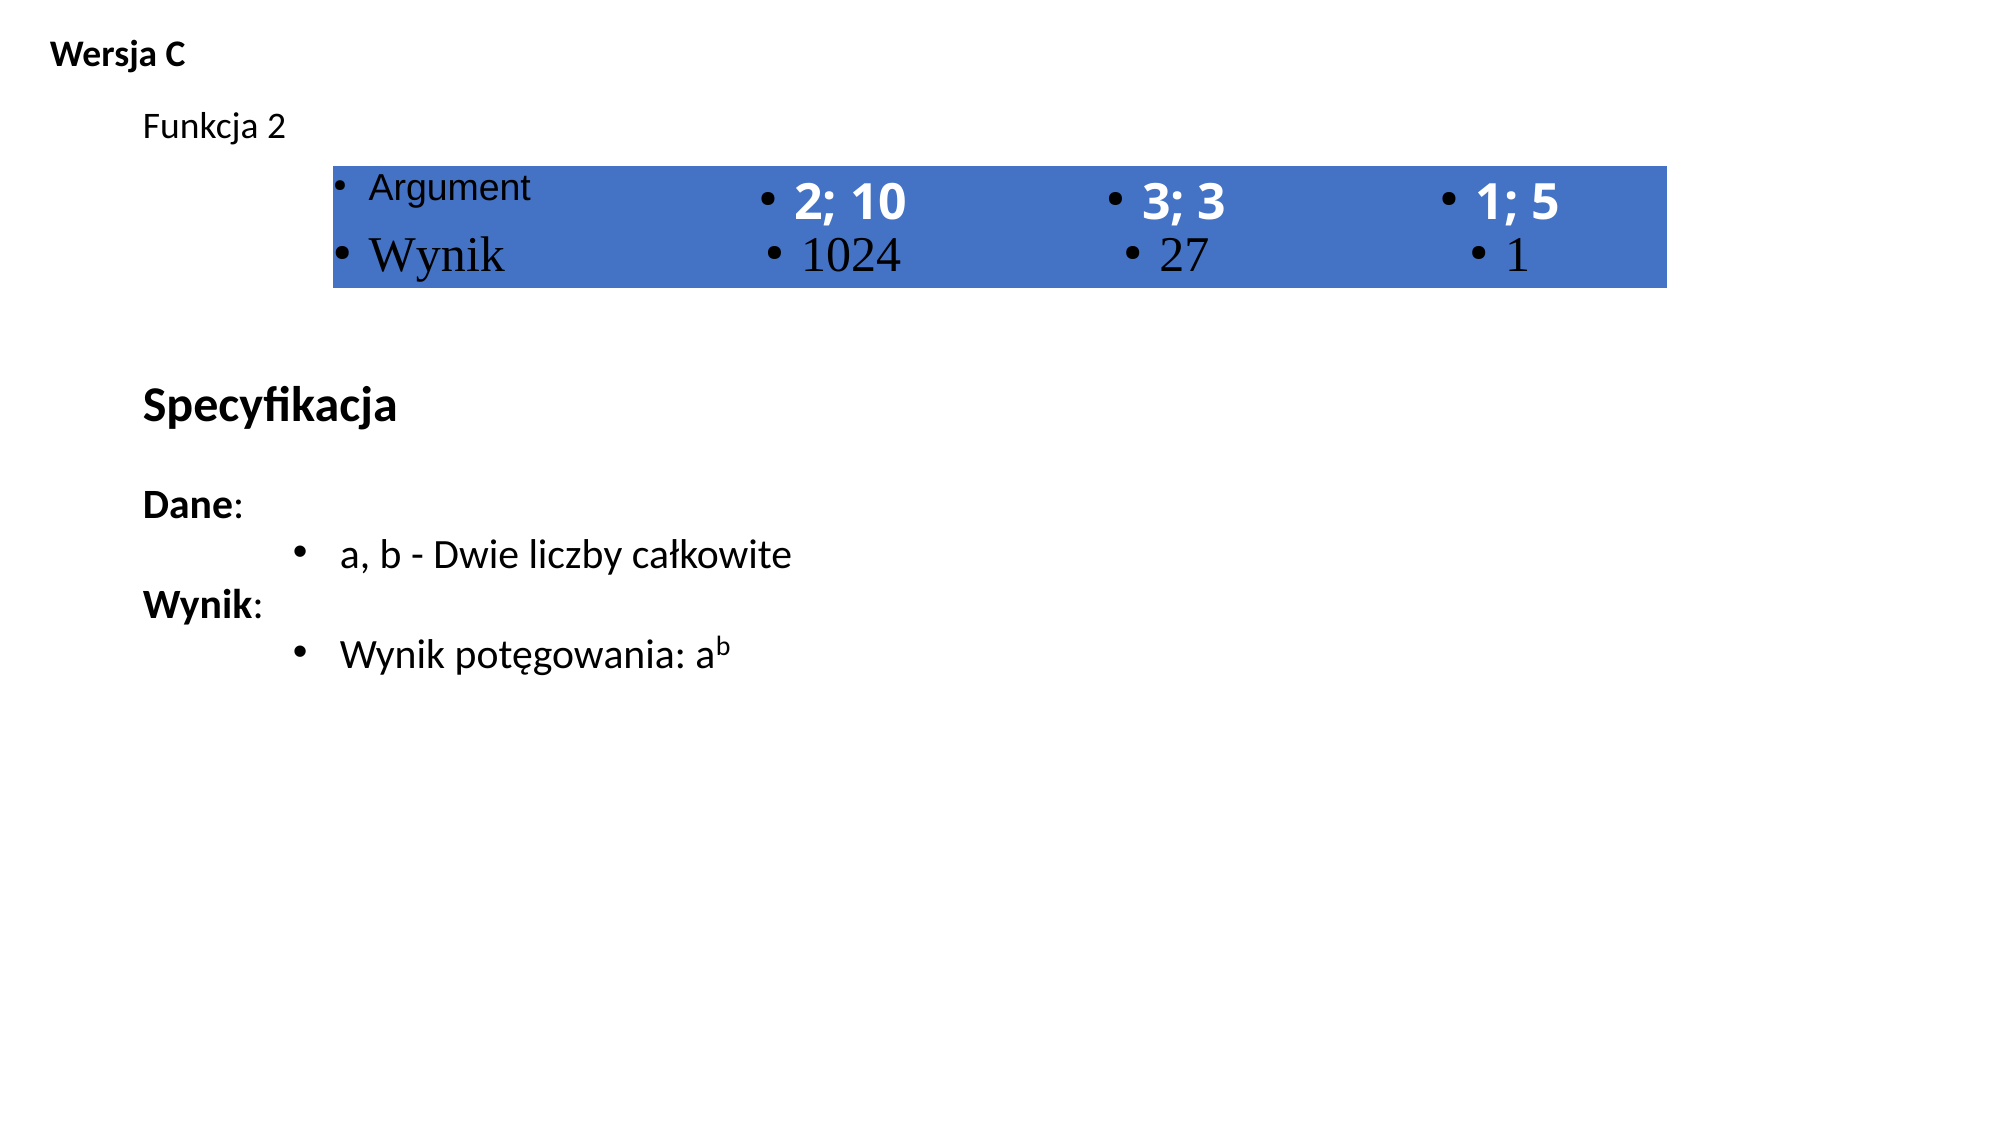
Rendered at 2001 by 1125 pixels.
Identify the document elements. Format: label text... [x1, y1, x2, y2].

table_header Argument [333, 166, 667, 227]
table_header 3; 3 [1000, 166, 1333, 227]
text_box Funkcja 2 [127, 94, 394, 155]
table_header 1; 5 [1333, 166, 1667, 227]
text_box Wersja C [34, 21, 203, 83]
table_cell Wynik [333, 227, 667, 288]
text_box Specyfikacja Dane: a, b - Dwie liczby całkowite Wynik: Wynik potęgowania: ab [127, 364, 1667, 688]
table_cell 1024 [667, 227, 1000, 288]
table_cell 27 [1000, 227, 1333, 288]
table_cell 1 [1333, 227, 1667, 288]
table_header 2; 10 [667, 166, 1000, 227]
